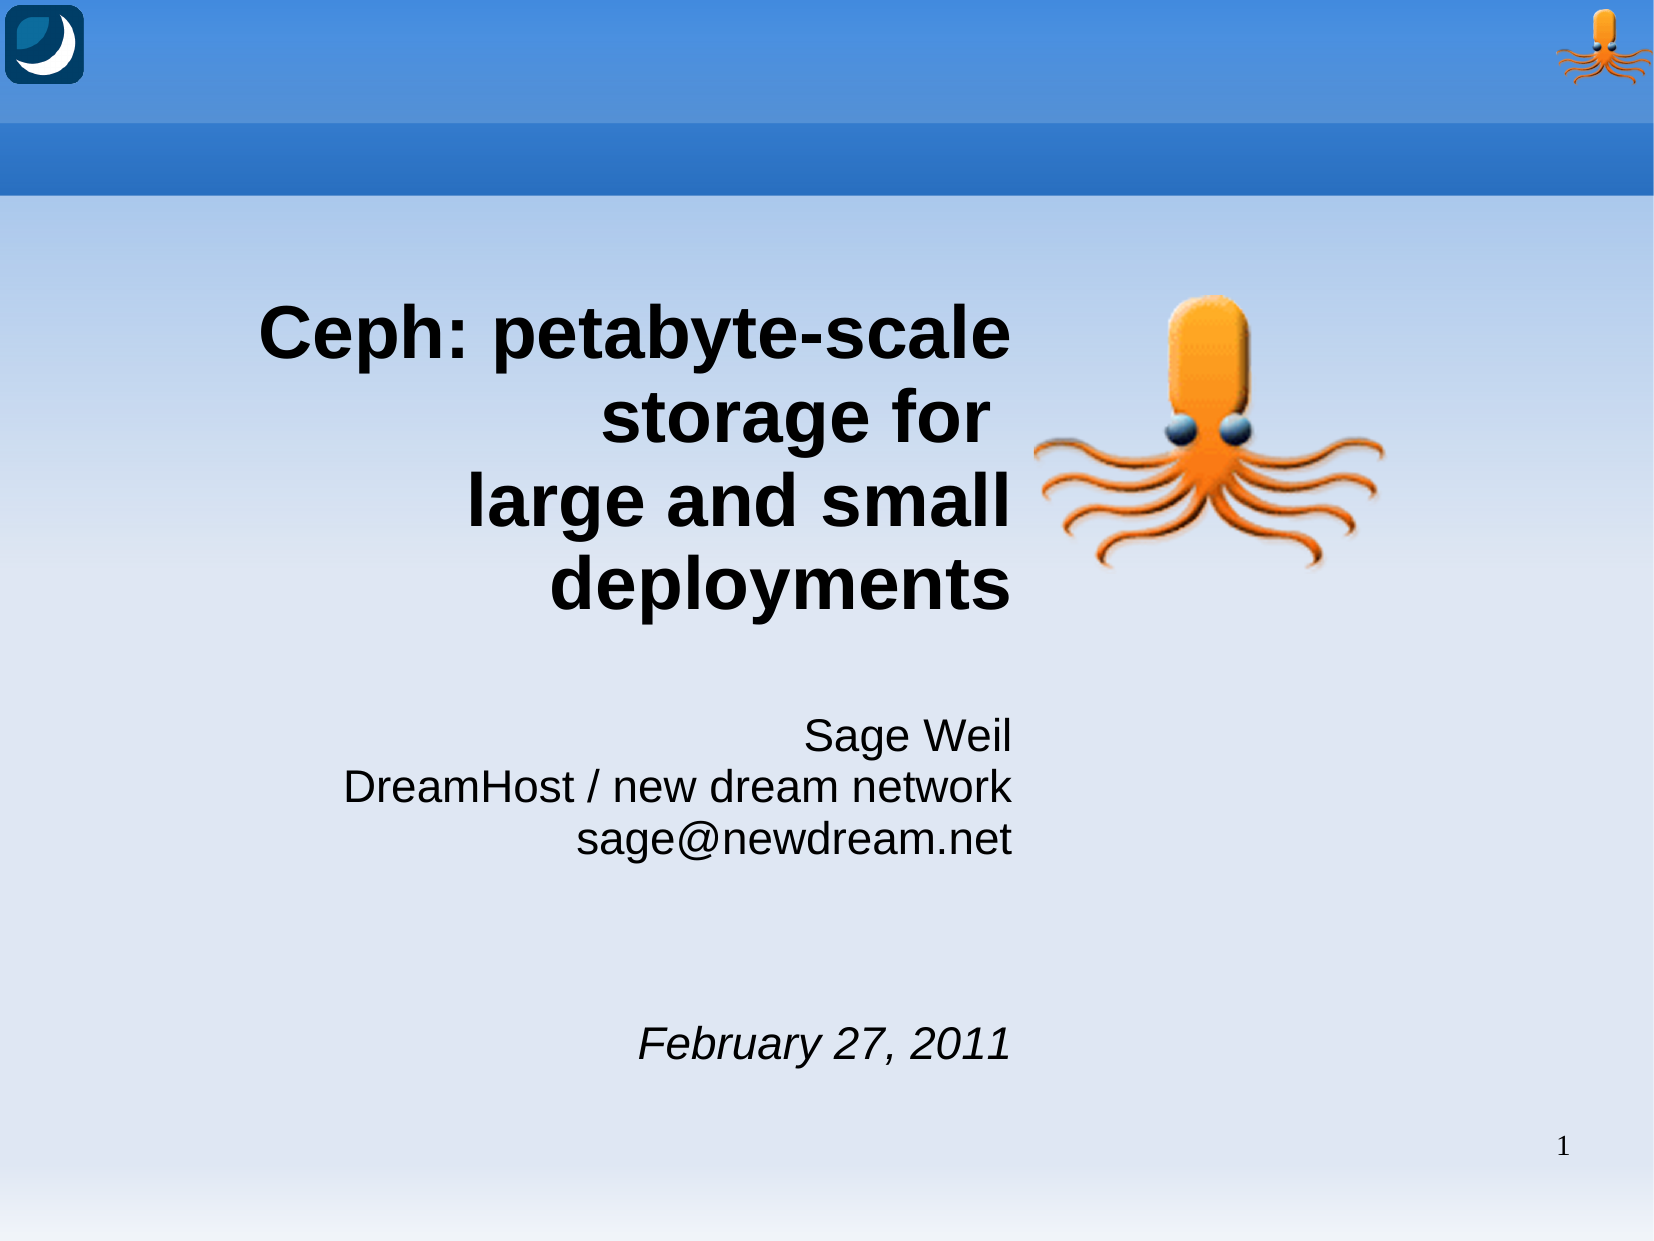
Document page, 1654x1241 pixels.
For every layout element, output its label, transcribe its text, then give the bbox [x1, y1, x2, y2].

list Ceph: petabyte-scale storage for large and small deployments Sage Weil DreamHost / new dream network sage@newdream.net February 27, 2011 [82, 290, 1013, 1094]
picture [0, 0, 1654, 1241]
